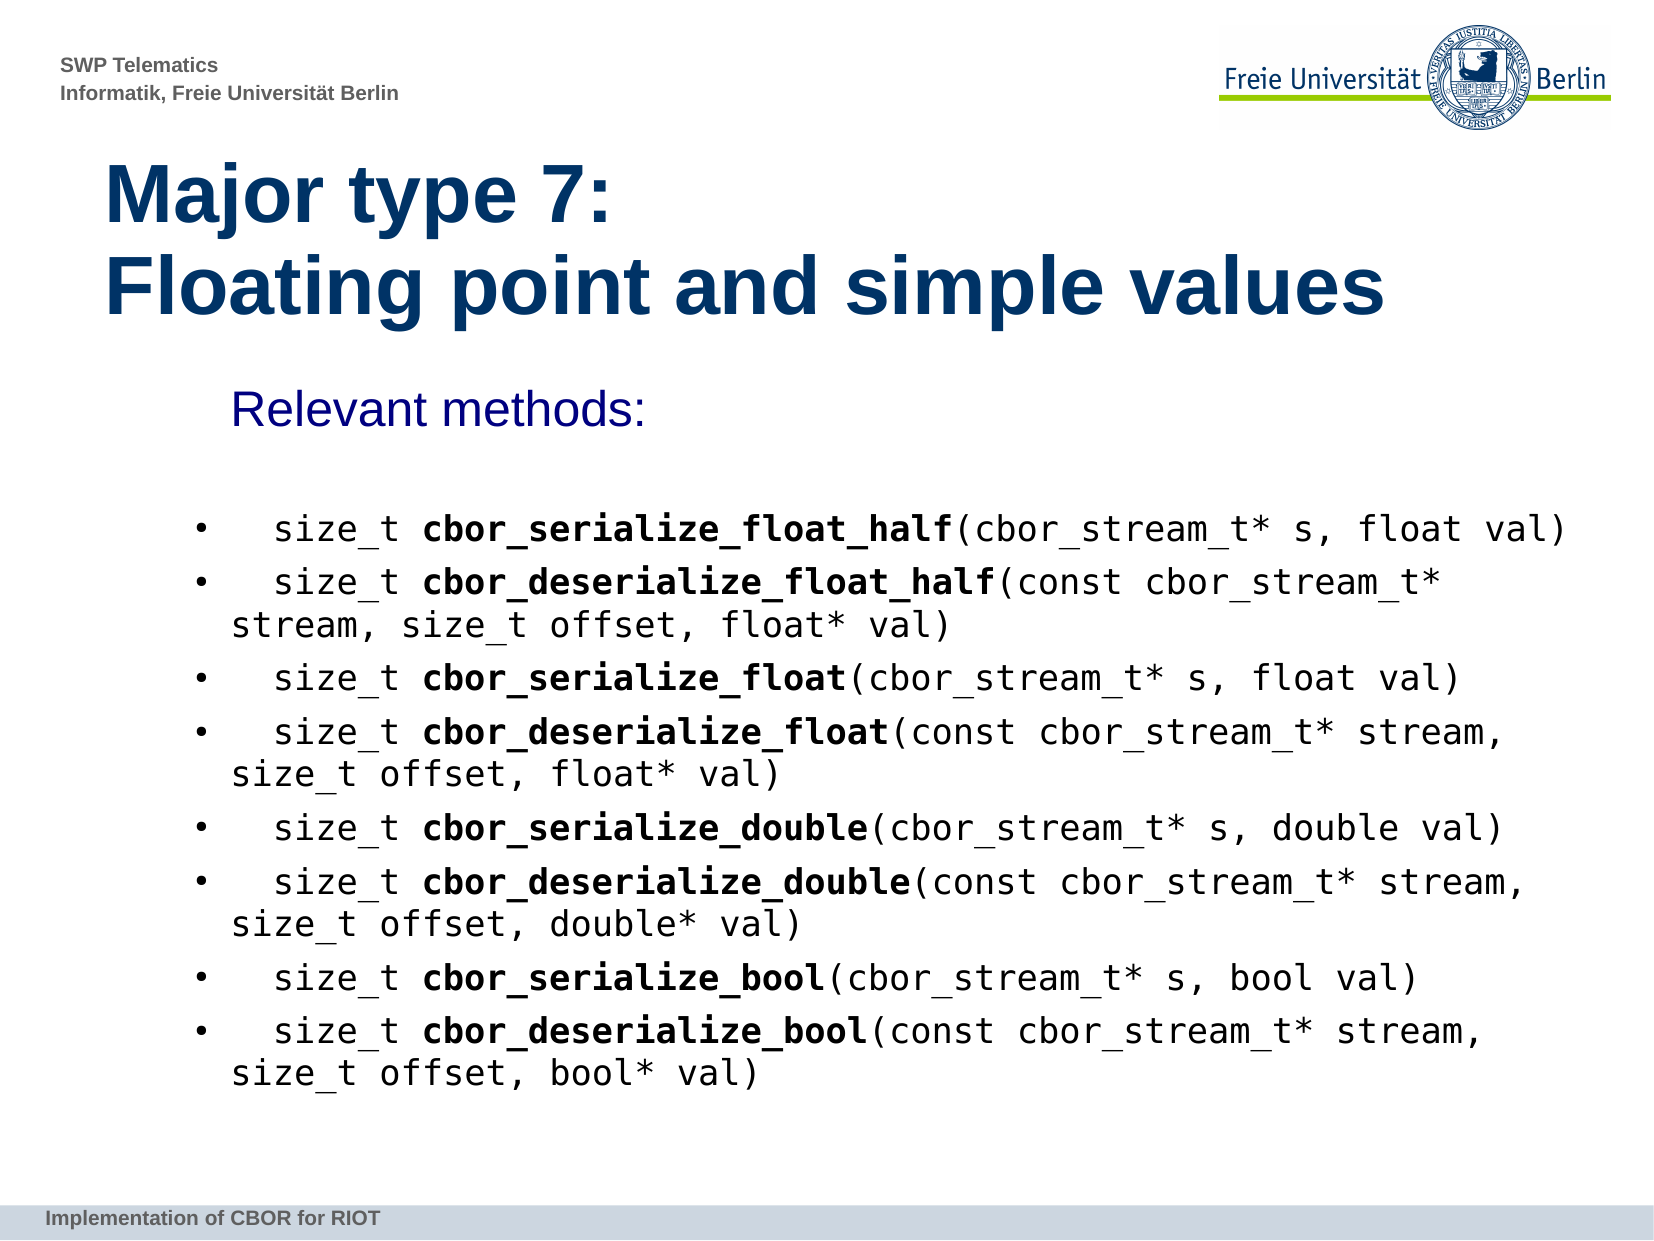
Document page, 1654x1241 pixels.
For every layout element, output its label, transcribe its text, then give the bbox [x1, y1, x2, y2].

list Relevant methods: size_t cbor_serialize_float_half(cbor_stream_t* s, float val) size_t cbor_deserialize_float_half(const cbor_stream_t* stream, size_t offset, float* val) size_t cbor_serialize_float(cbor_stream_t* s, float val) size_t cbor_deserialize_float(const cbor_stream_t* stream, size_t offset, float* val) size_t cbor_serialize_double(cbor_stream_t* s, double val) size_t cbor_deserialize_double(const cbor_stream_t* stream, size_t offset, double* val) size_t cbor_serialize_bool(cbor_stream_t* s, bool val) size_t cbor_deserialize_bool(const cbor_stream_t* stream, size_t offset, bool* val) [195, 253, 1609, 1109]
picture [1219, 25, 1611, 130]
title Major type 7: Floating point and simple values [45, 147, 1609, 333]
